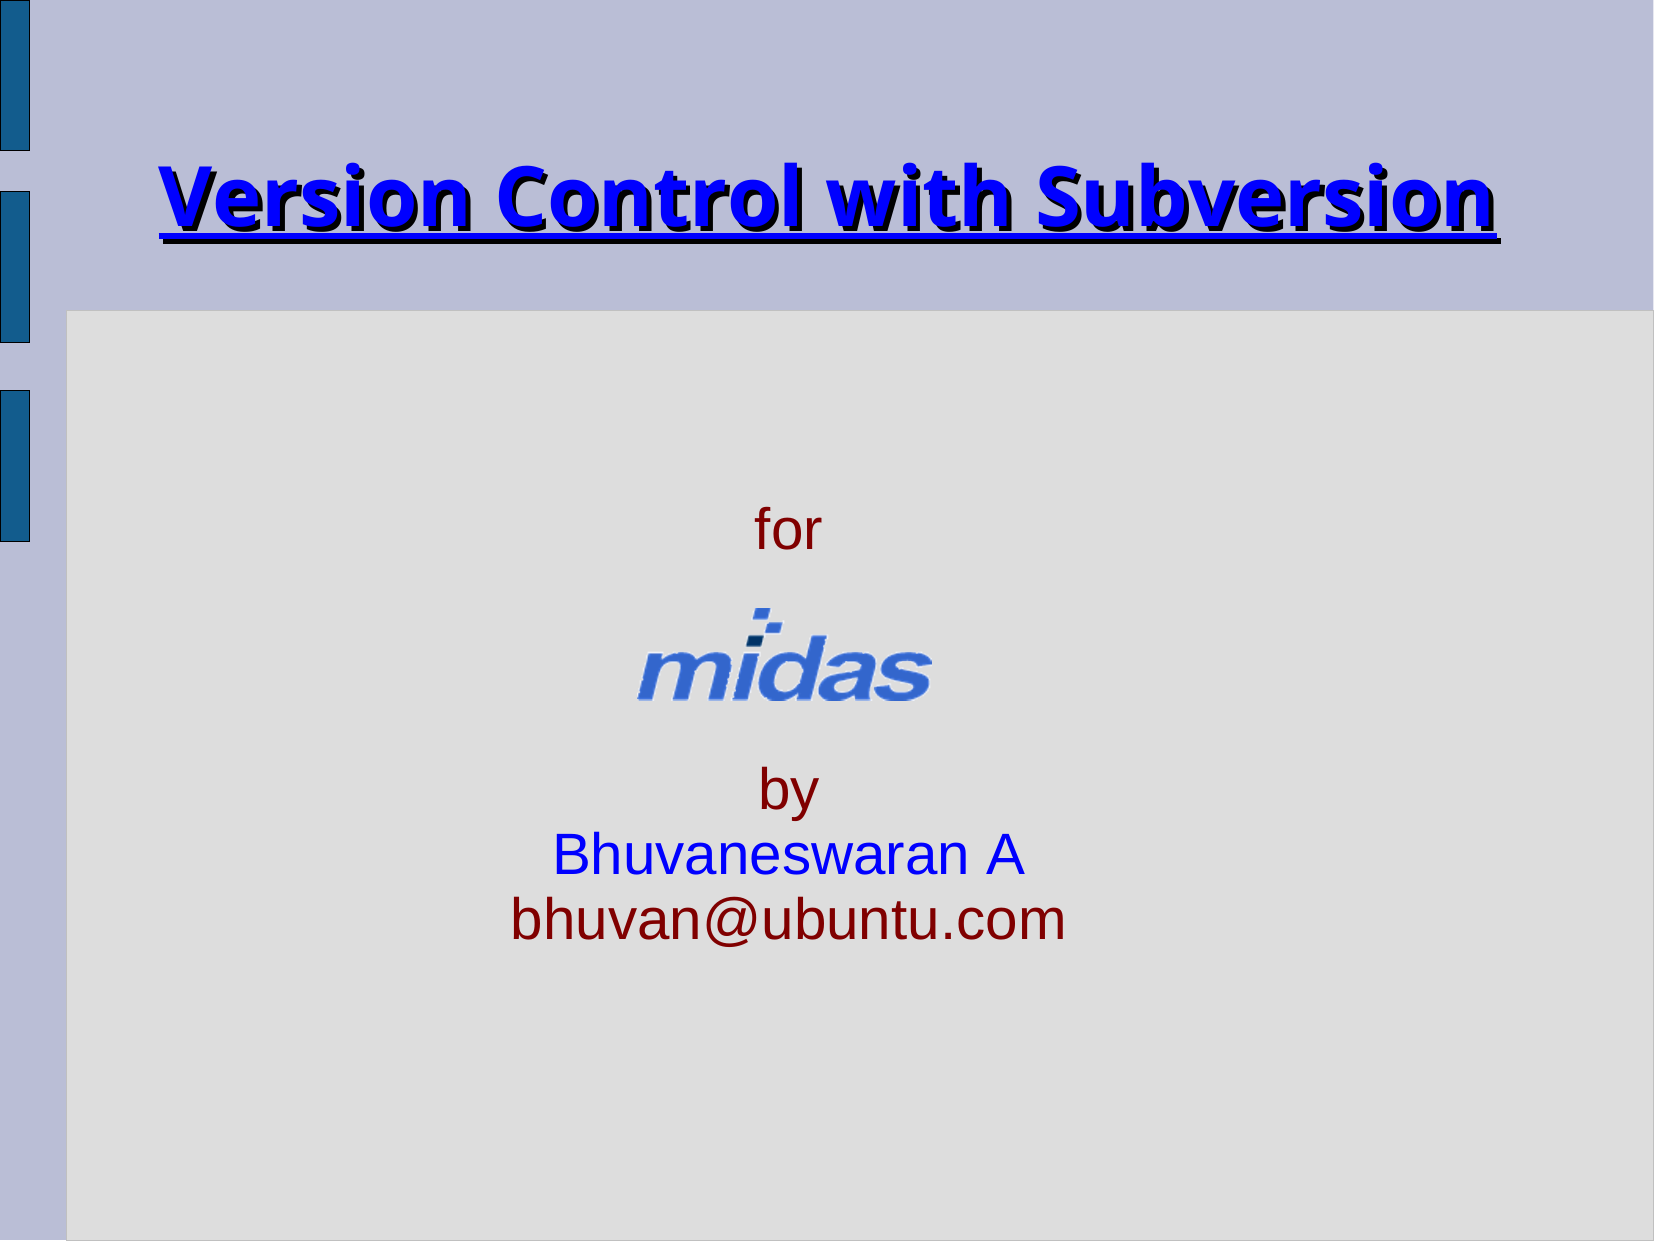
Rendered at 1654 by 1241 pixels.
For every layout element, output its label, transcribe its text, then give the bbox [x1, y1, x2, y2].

picture [637, 608, 932, 701]
text_box for by Bhuvaneswaran A bhuvan@ubuntu.com [496, 489, 1082, 1025]
title Version Control with Subversion [121, 91, 1534, 299]
